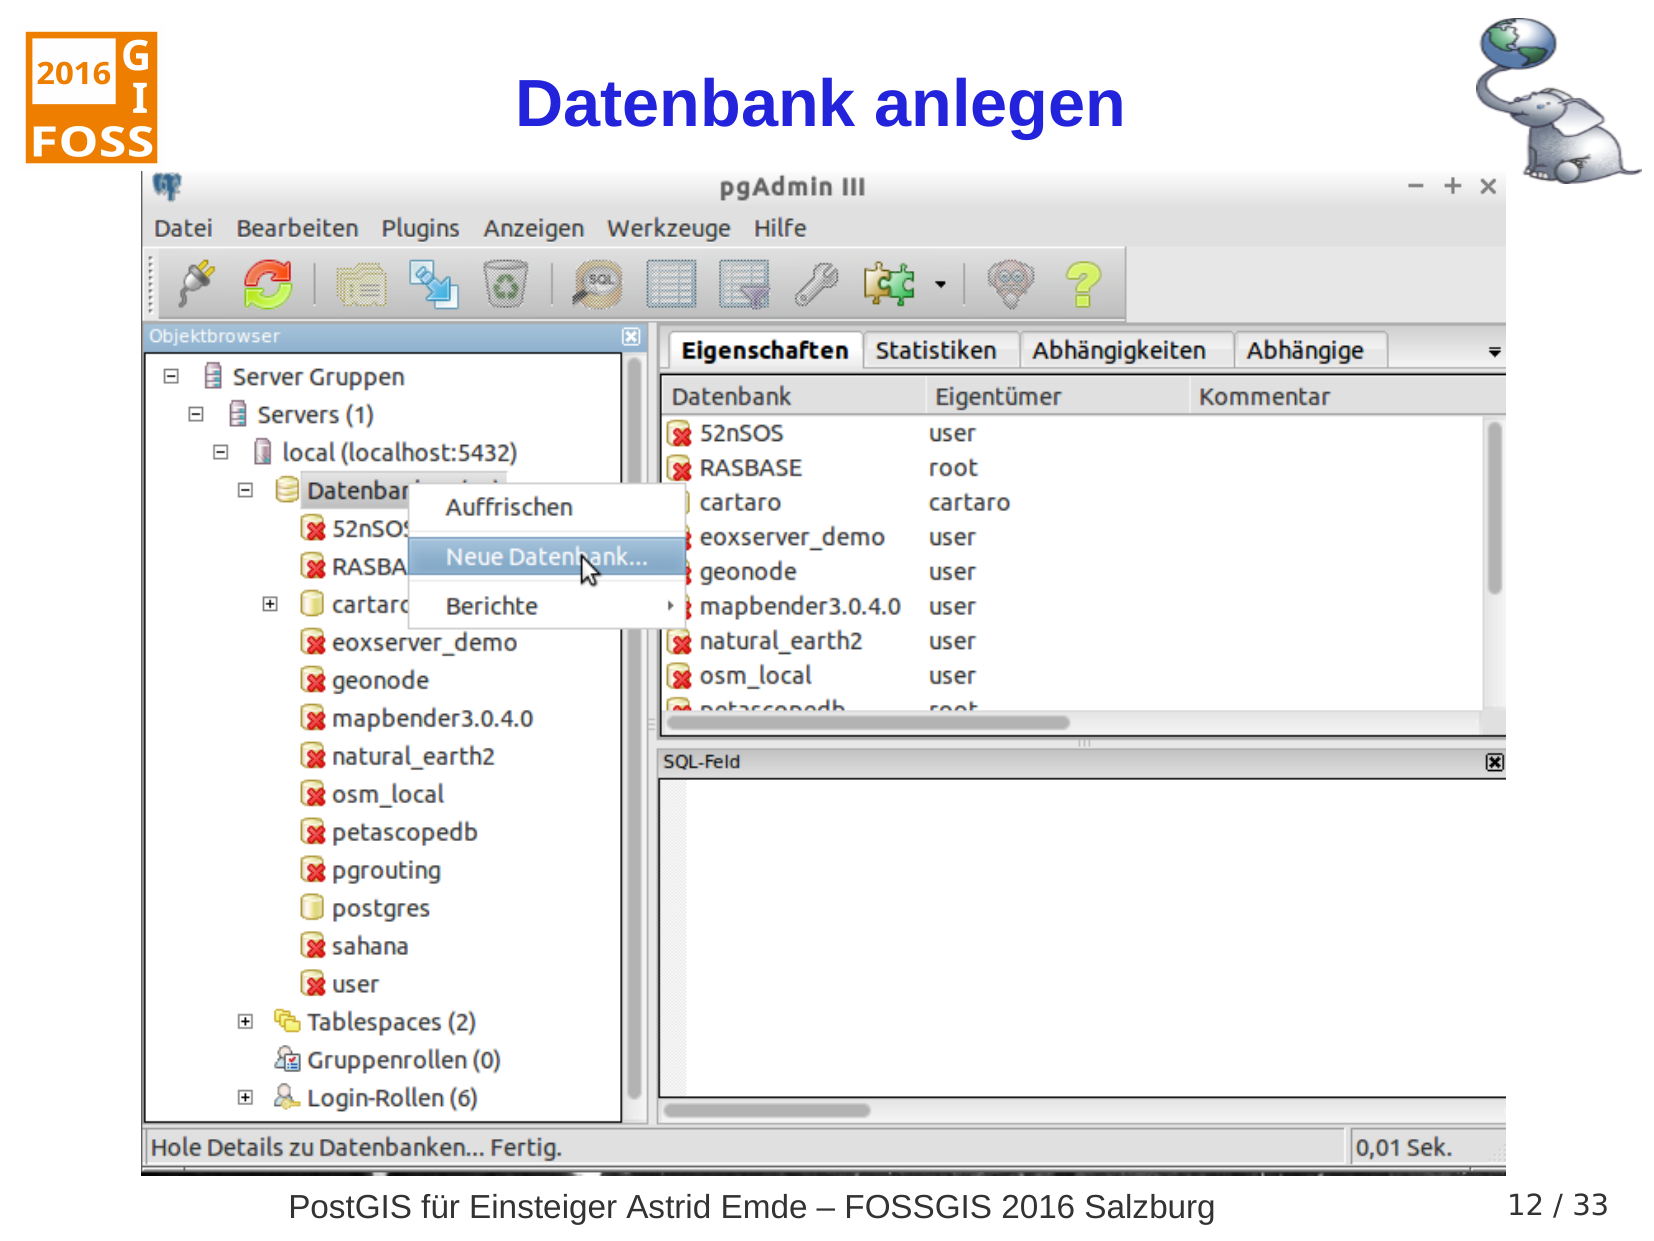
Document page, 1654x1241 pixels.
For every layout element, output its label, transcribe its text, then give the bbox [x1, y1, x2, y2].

picture [17, 23, 166, 172]
picture [141, 18, 1642, 1176]
title Datenbank anlegen [76, 29, 1565, 178]
